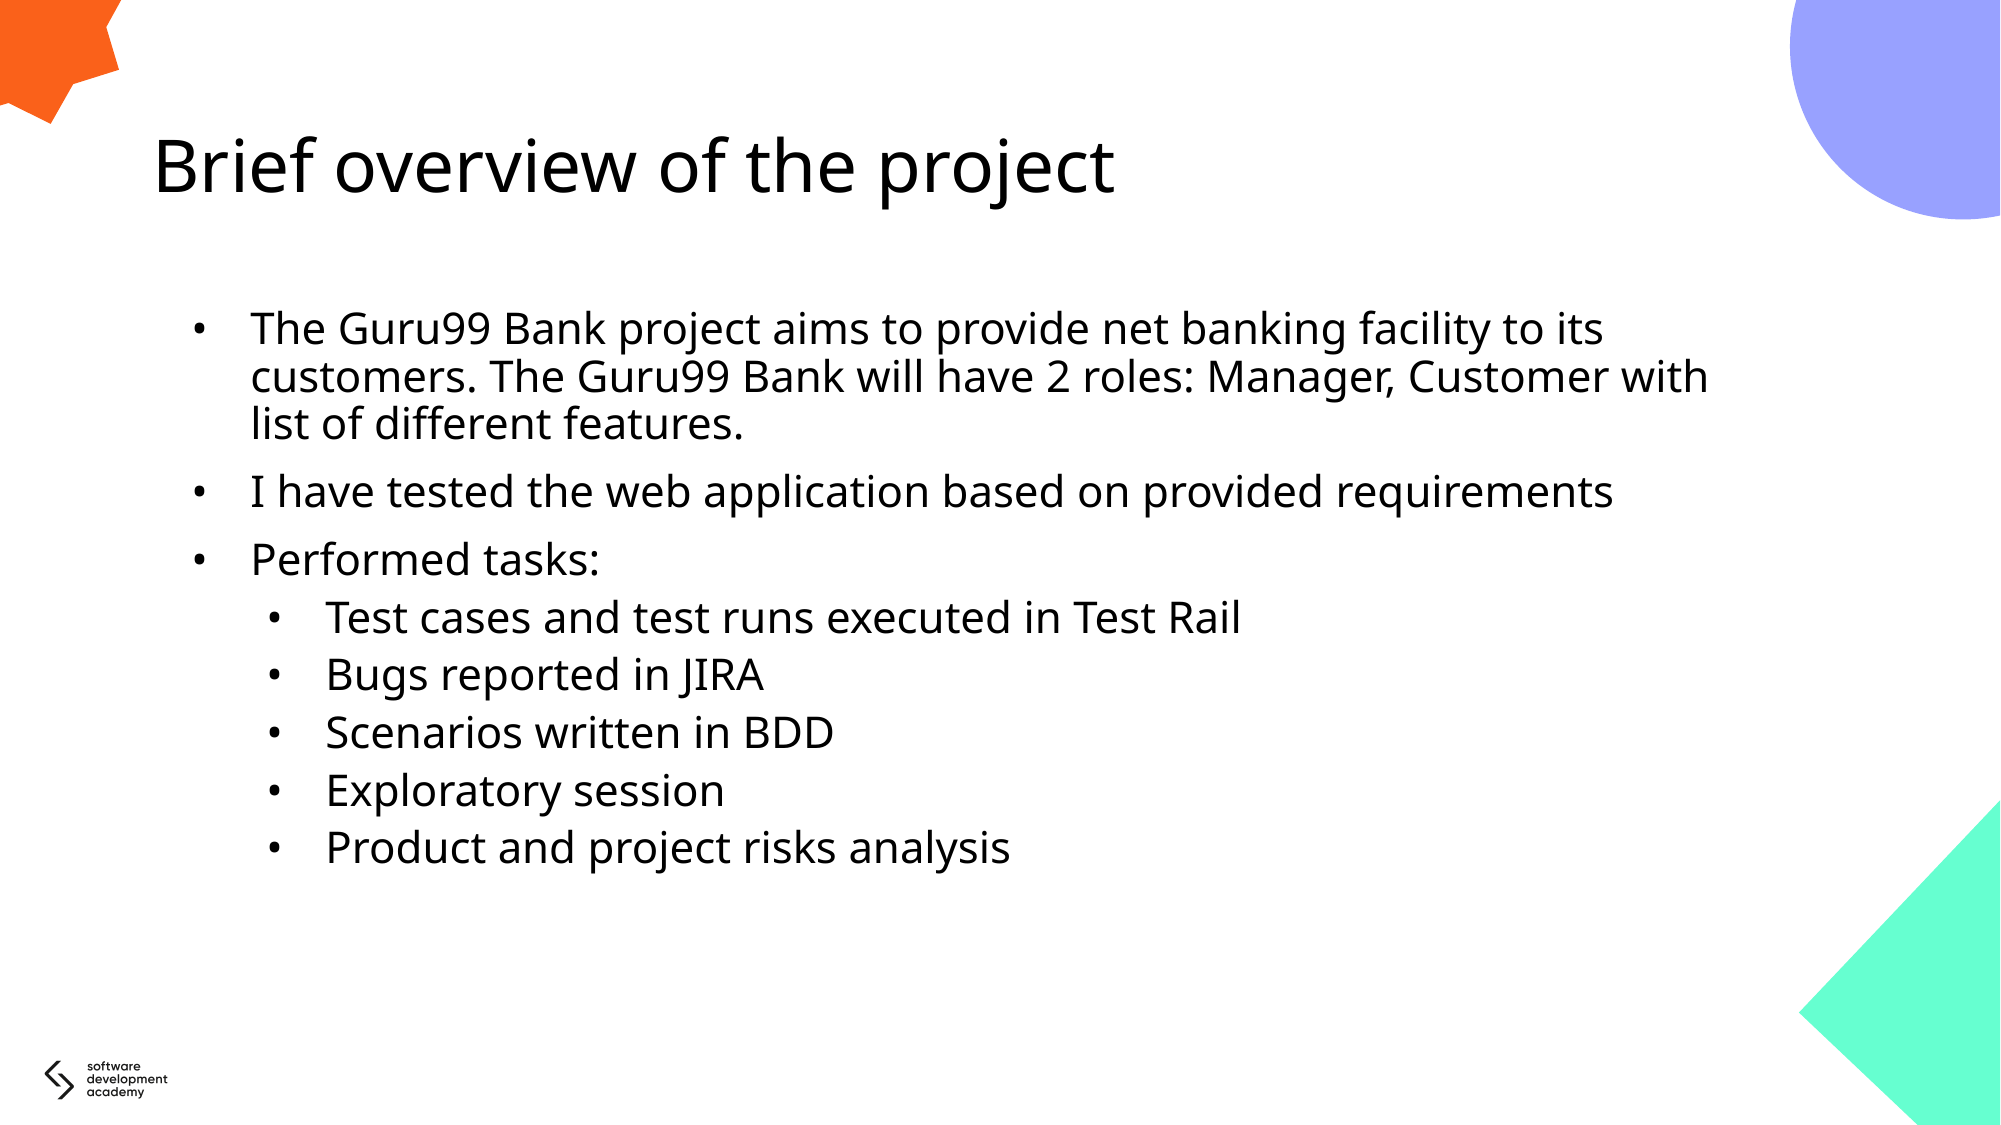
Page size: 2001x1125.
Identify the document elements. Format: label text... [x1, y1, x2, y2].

list The Guru99 Bank project aims to provide net banking facility to its customers. The Guru99 Bank will have 2 roles: Manager, Customer with list of different features. I have tested the web application based on provided requirements Performed tasks: Test cases and test runs executed in Test Rail Bugs reported in JIRA Scenarios written in BDD Exploratory session Product and project risks analysis [141, 299, 1776, 1014]
picture [19, 1035, 193, 1125]
title Brief overview of the project [137, 59, 1771, 278]
